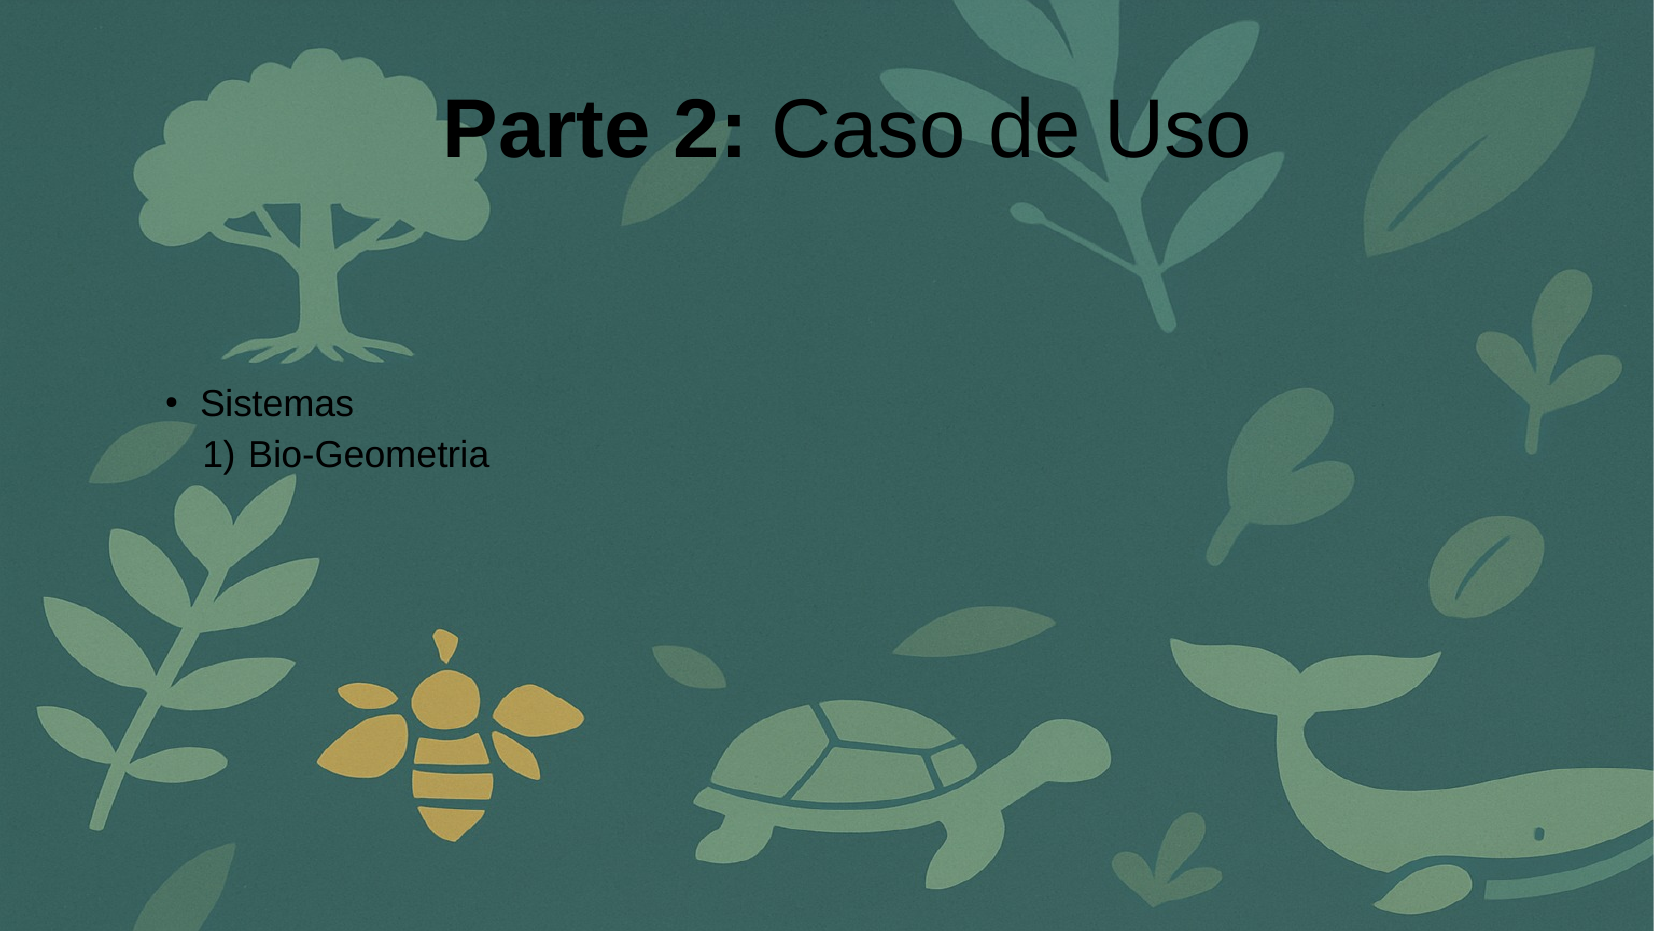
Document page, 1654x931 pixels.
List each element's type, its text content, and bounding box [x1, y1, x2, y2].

text_box Bio-Geometria [187, 426, 526, 526]
picture [0, 0, 1654, 931]
subtitle Parte 2: Caso de Uso [157, 0, 1538, 259]
text_box Sistemas [150, 375, 370, 432]
